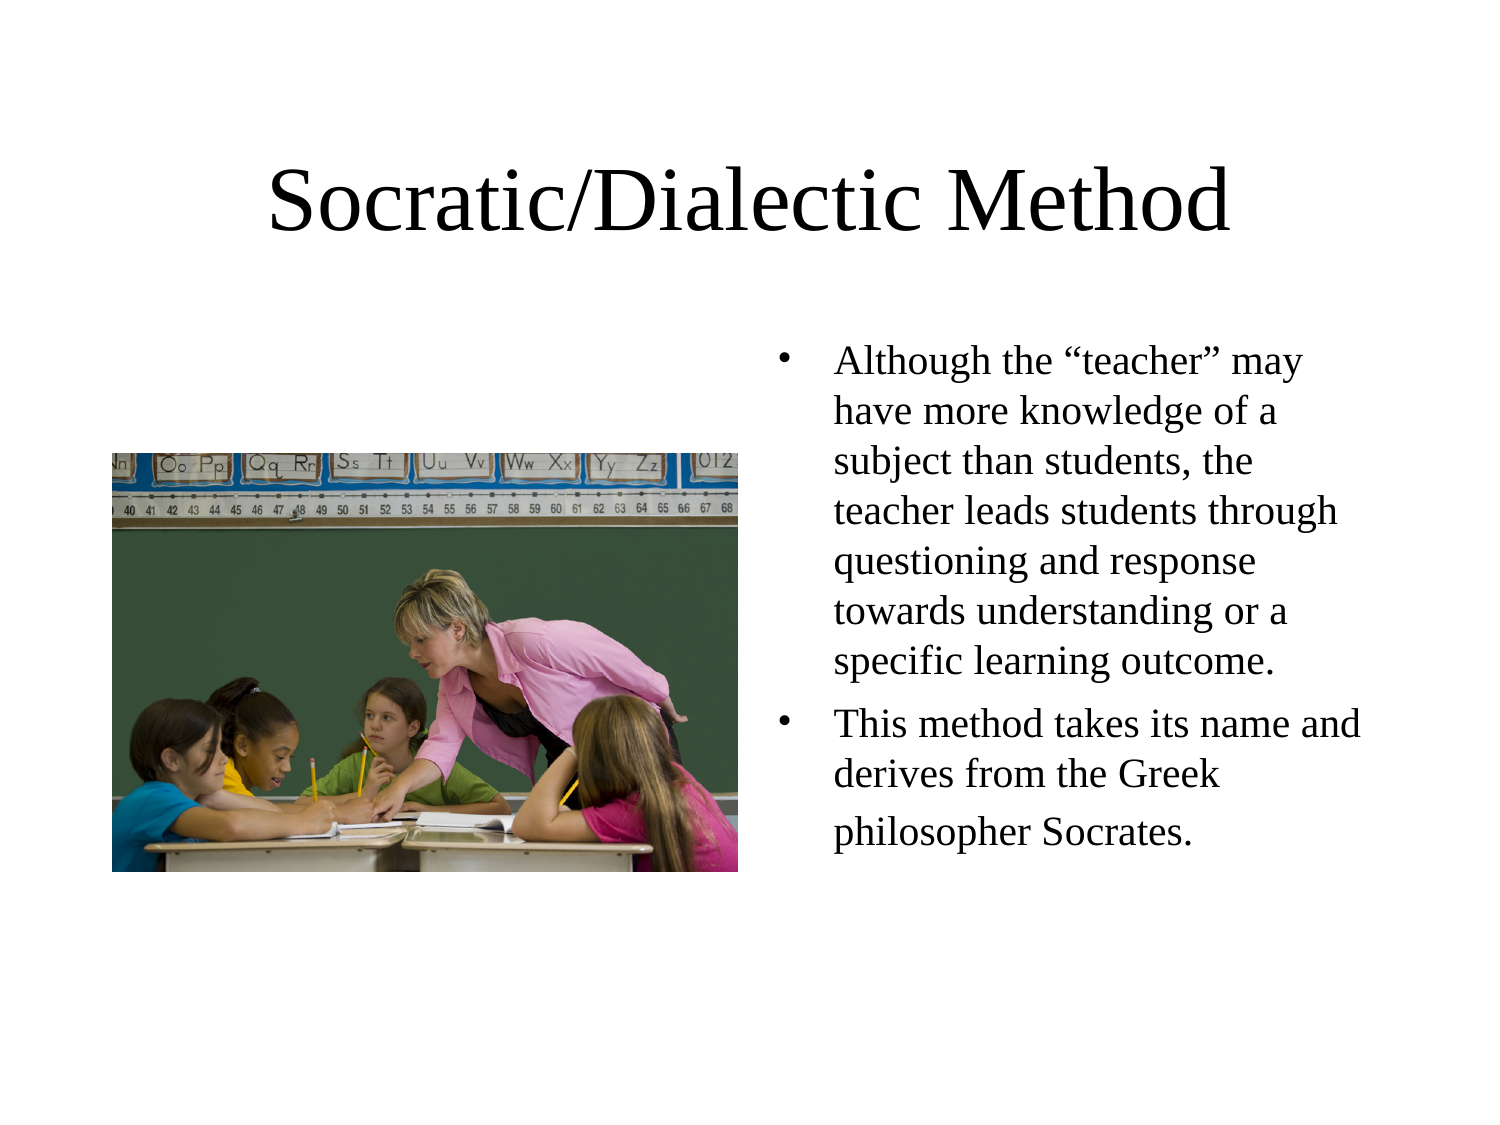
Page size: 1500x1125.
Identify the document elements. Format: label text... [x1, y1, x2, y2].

picture [112, 453, 738, 872]
list Although the “teacher” may have more knowledge of a subject than students, the teacher leads students through questioning and response towards understanding or a specific learning outcome. This method takes its name and derives from the Greek philosopher Socrates. [762, 324, 1388, 1000]
title Socratic/Dialectic Method [112, 99, 1388, 288]
